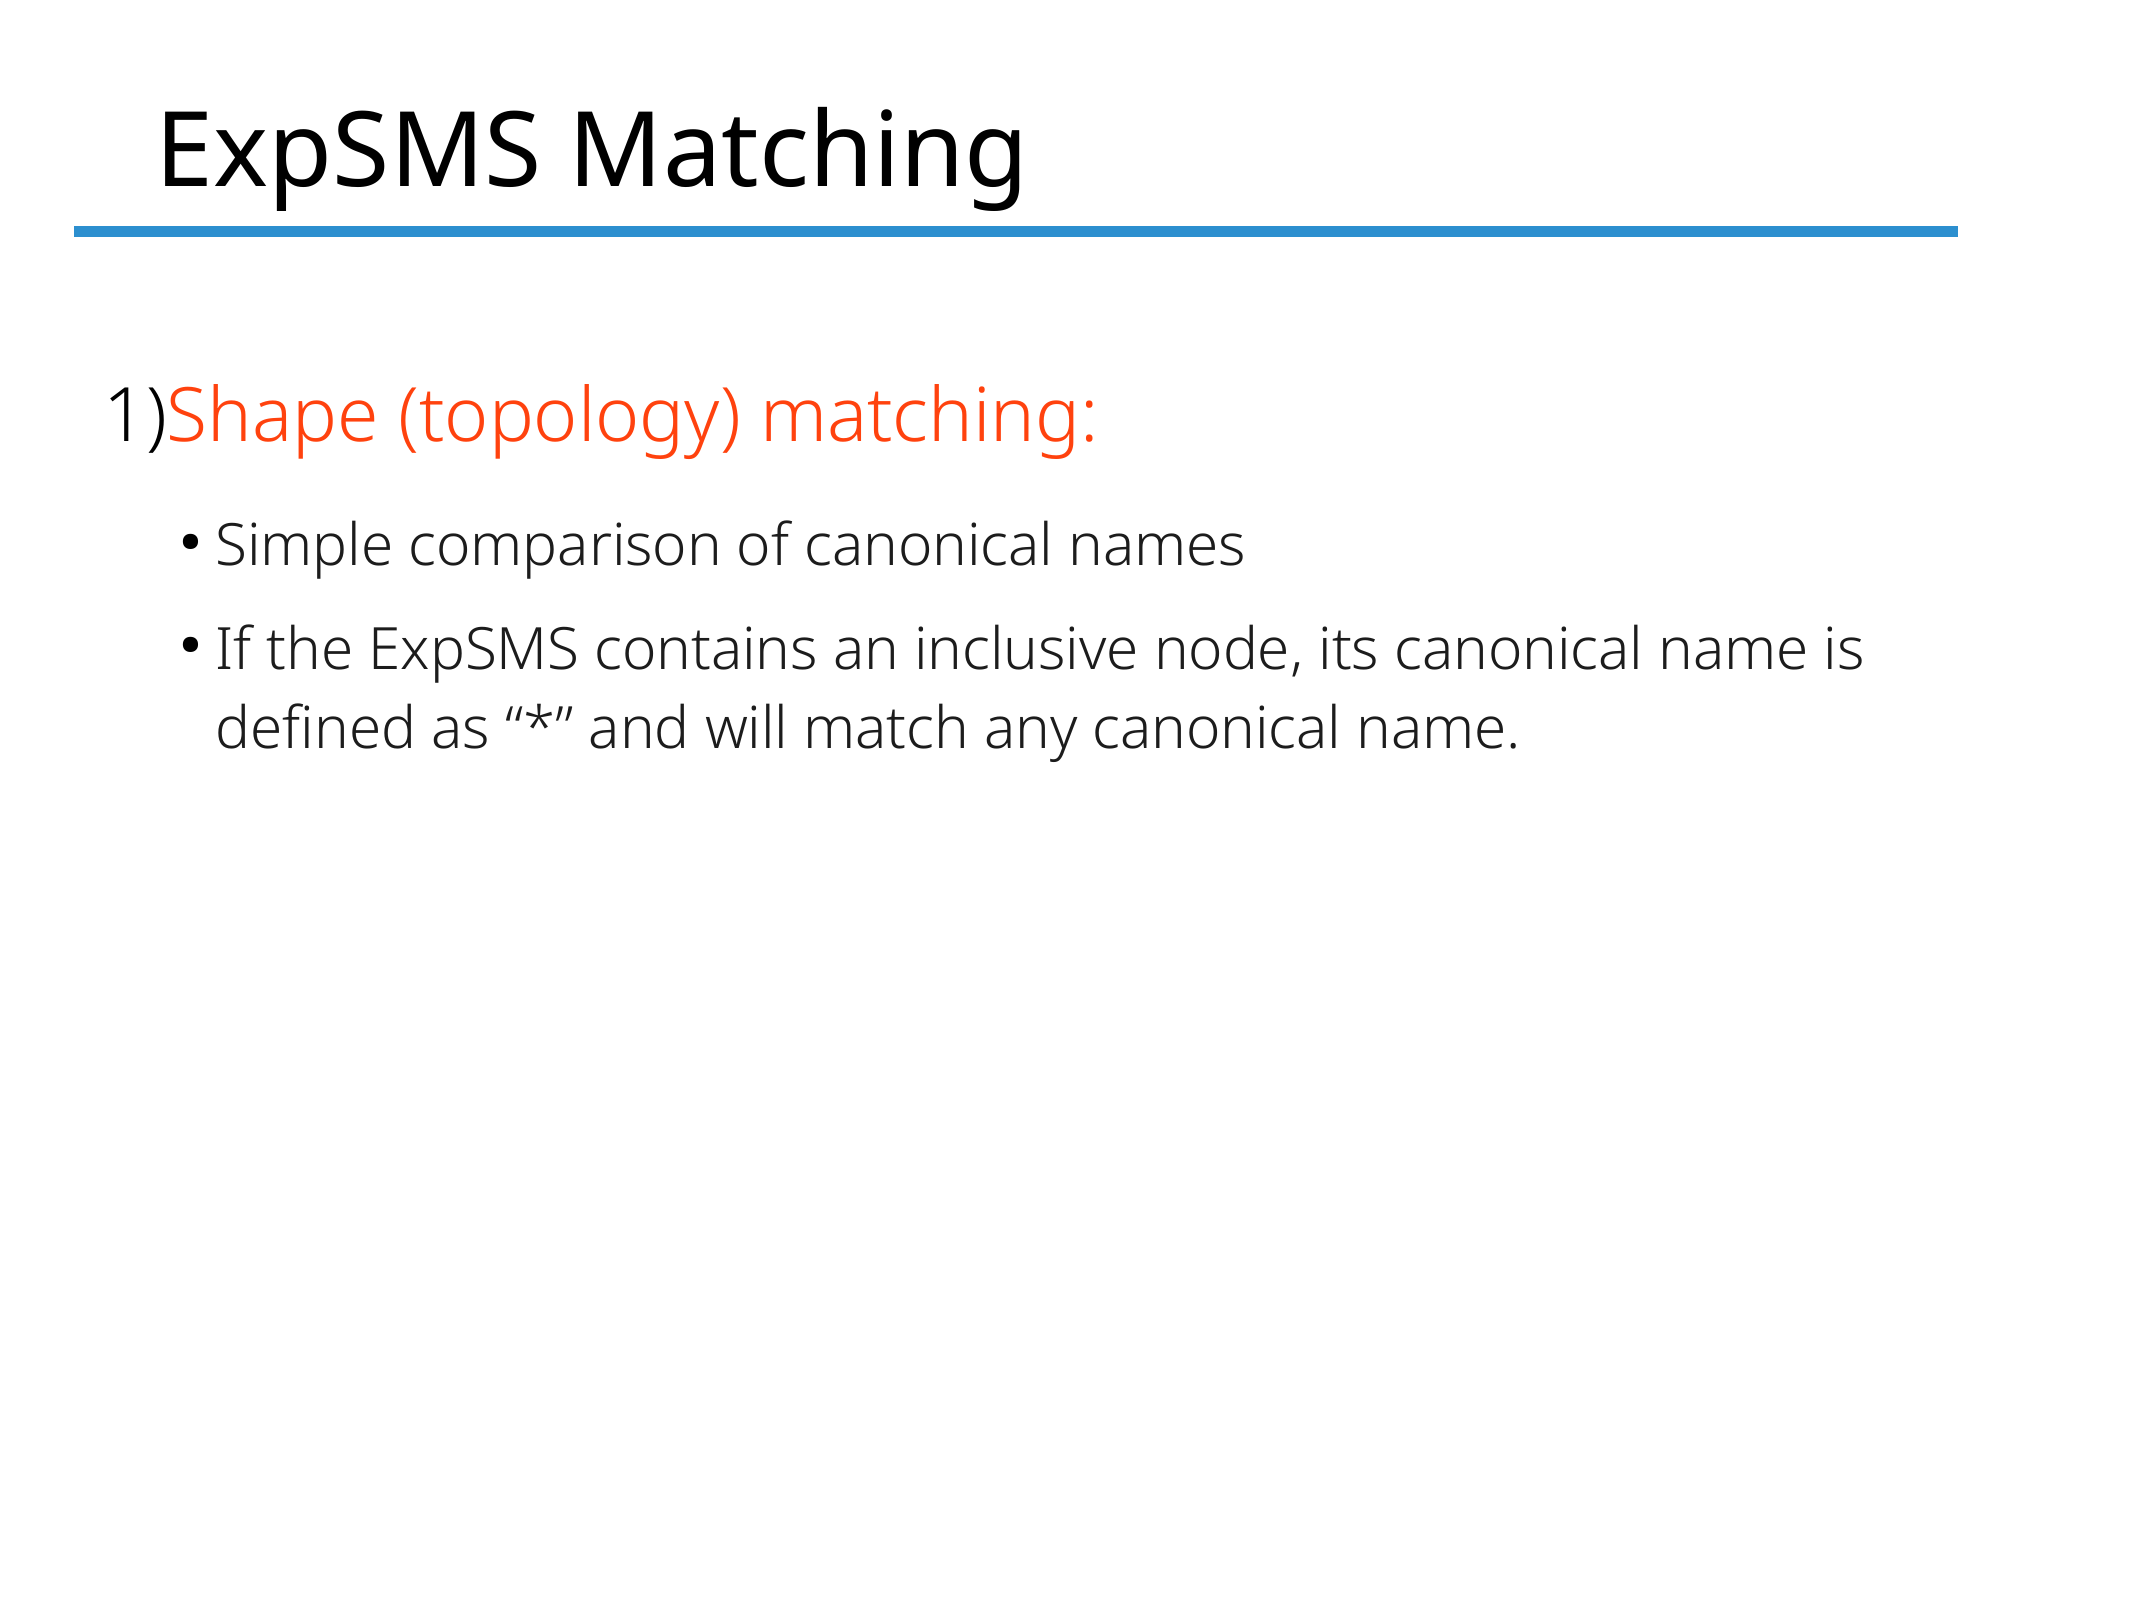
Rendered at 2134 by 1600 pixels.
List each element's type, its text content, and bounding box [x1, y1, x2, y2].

text_box Simple comparison of canonical names If the ExpSMS contains an inclusive node, its canonical name is defined as “*” and will match any canonical name. [165, 496, 2044, 820]
text_box Shape (topology) matching: [88, 354, 1242, 473]
text_box ExpSMS Matching [132, 58, 1054, 232]
